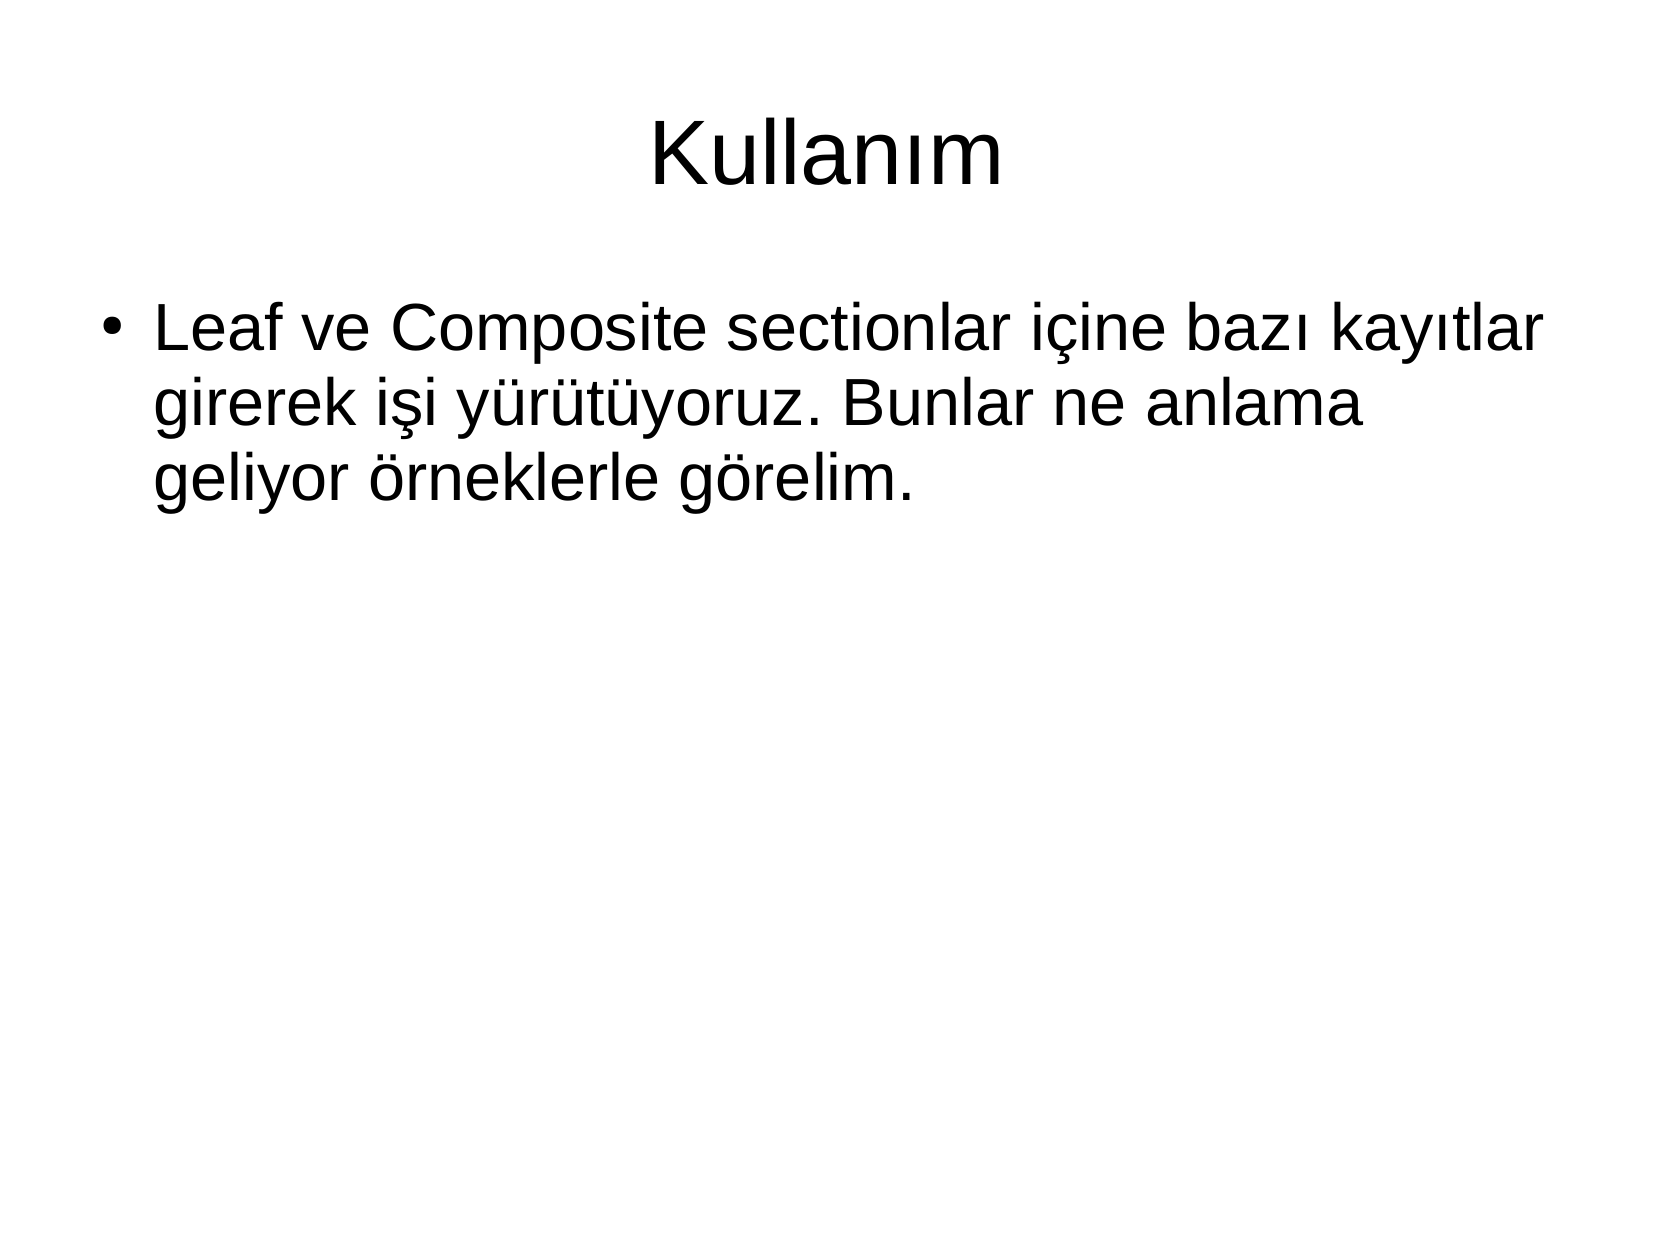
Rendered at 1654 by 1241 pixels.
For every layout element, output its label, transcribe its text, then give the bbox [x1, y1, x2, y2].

list Leaf ve Composite sectionlar içine bazı kayıtlar girerek işi yürütüyoruz. Bunlar ne anlama geliyor örneklerle görelim. [82, 290, 1571, 1109]
title Kullanım [82, 49, 1571, 257]
